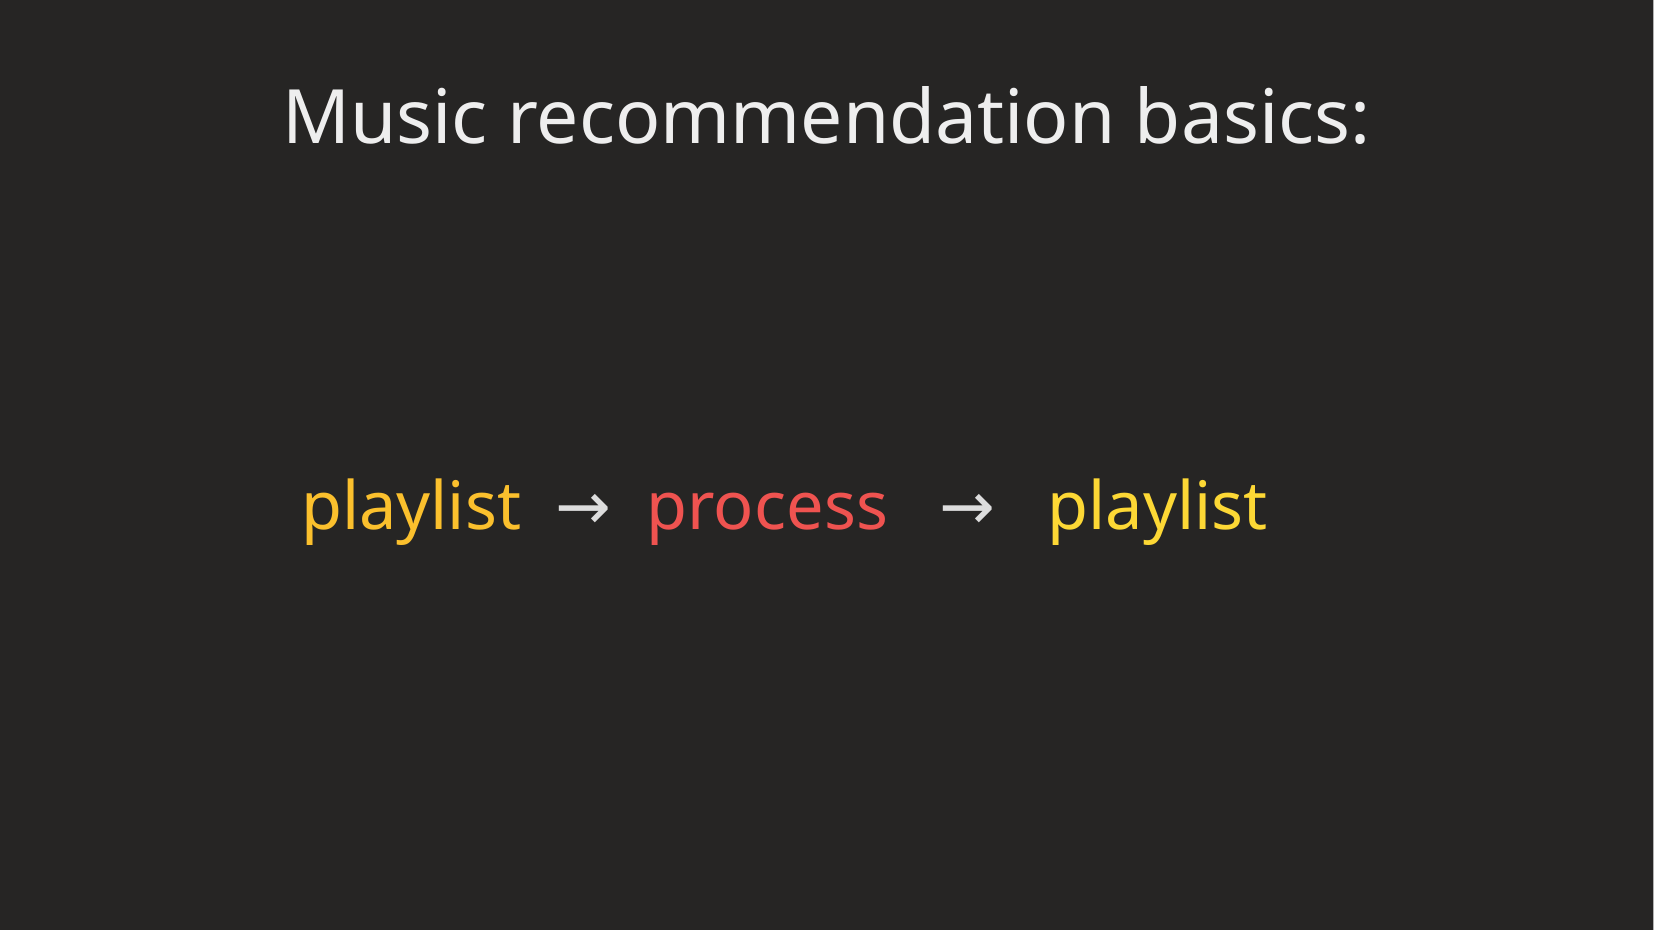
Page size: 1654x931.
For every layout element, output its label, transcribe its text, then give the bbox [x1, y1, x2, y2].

list process → playlist [762, 217, 1542, 758]
list playlist → [230, 217, 762, 758]
title Music recommendation basics: [82, 37, 1571, 193]
